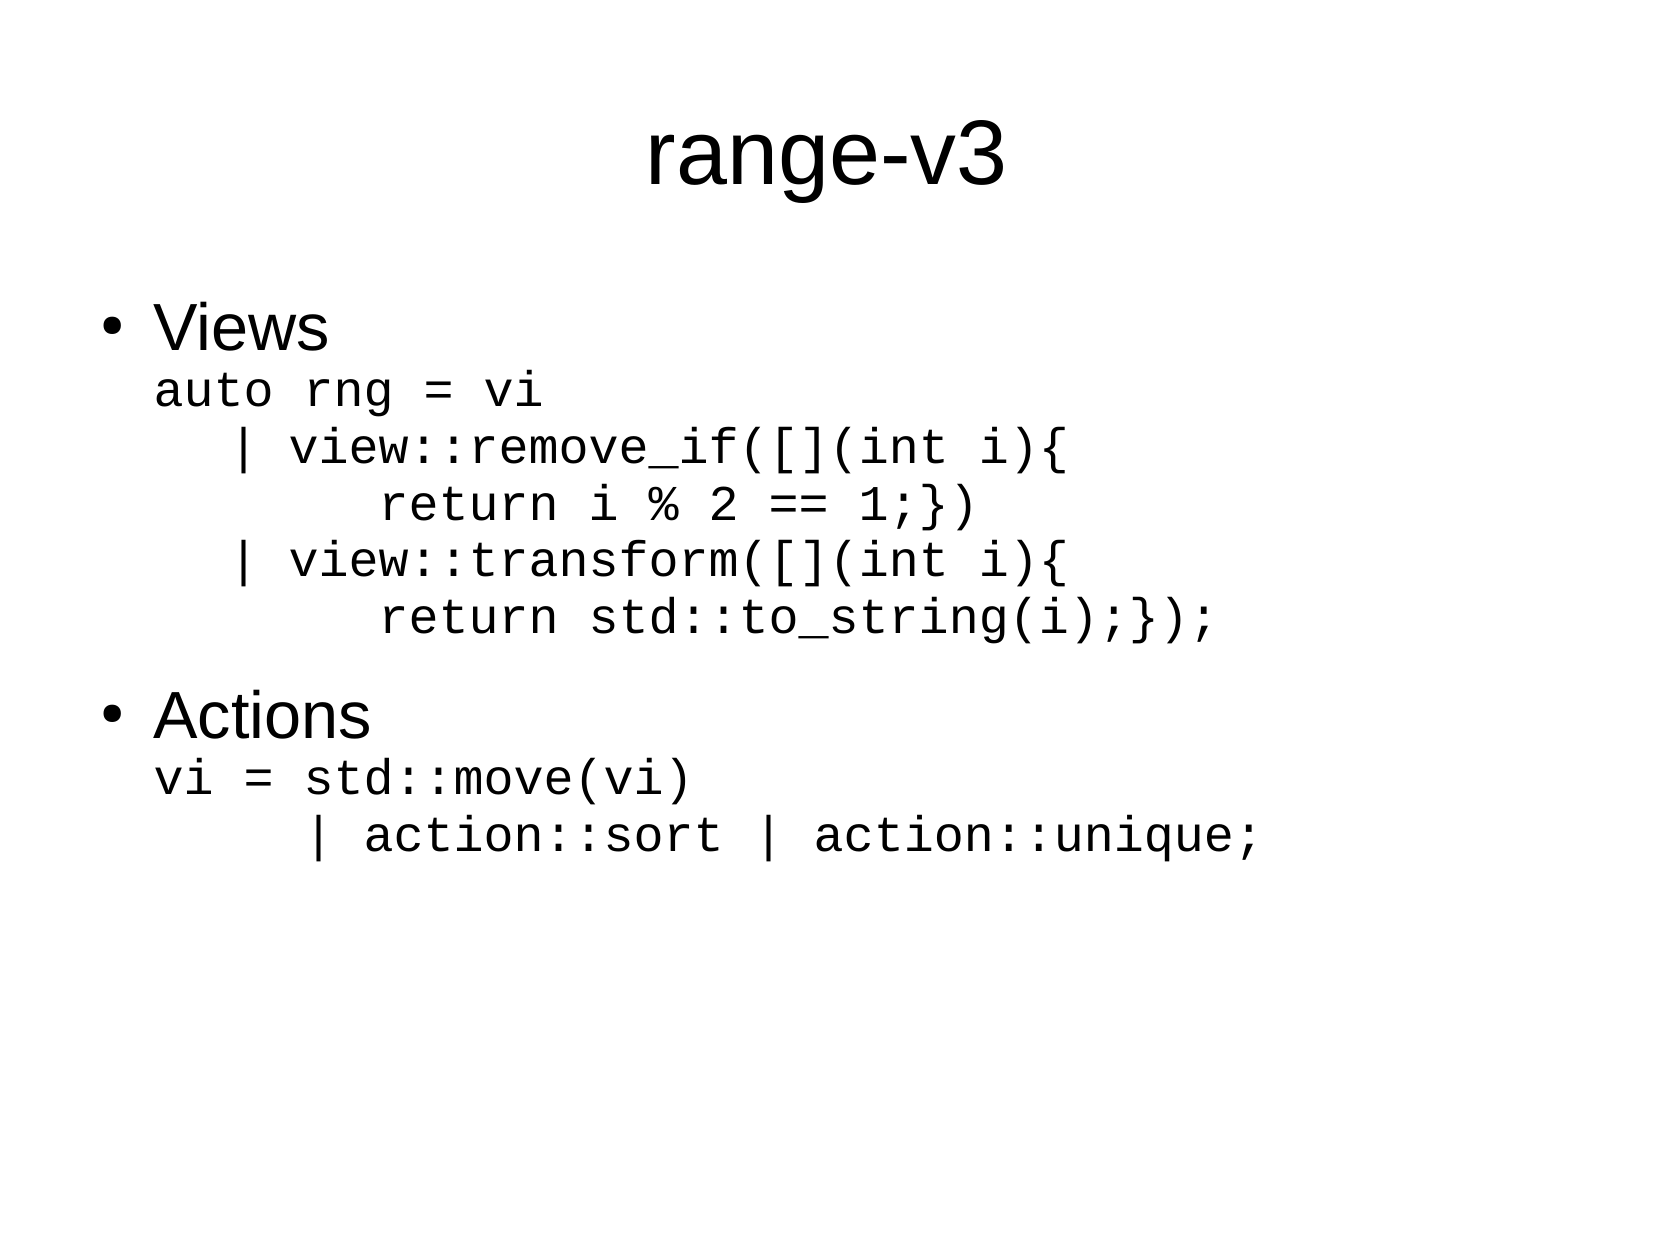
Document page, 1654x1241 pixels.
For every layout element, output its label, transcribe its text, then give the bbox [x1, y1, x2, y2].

title range-v3 [82, 49, 1571, 257]
list Views auto rng = vi | view::remove_if([](int i){ return i % 2 == 1;}) | view::transform([](int i){ return std::to_string(i);}); Actions vi = std::move(vi) | action::sort | action::unique; [82, 290, 1571, 1010]
